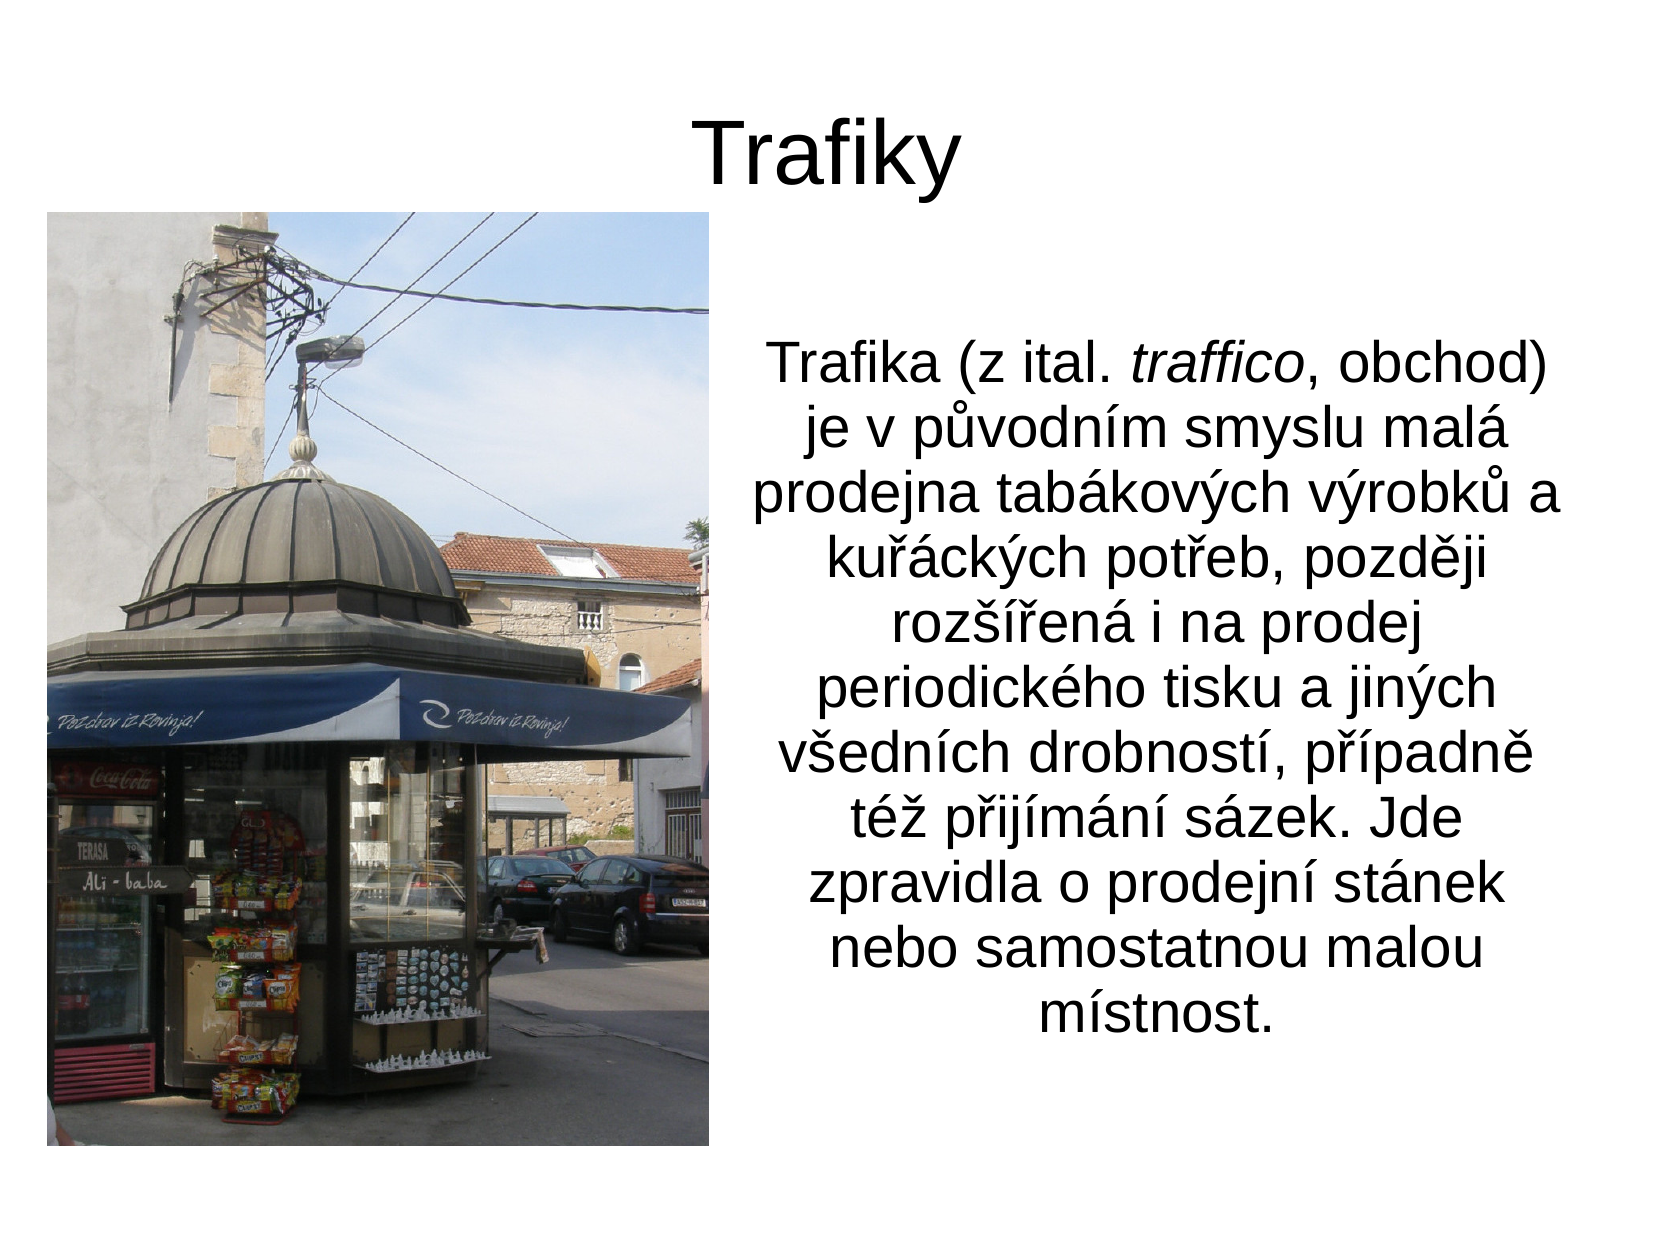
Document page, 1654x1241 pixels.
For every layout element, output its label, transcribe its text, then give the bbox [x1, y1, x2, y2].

title Trafiky [82, 49, 1571, 257]
picture [47, 212, 709, 1146]
subtitle Trafika (z ital. traffico, obchod) je v původním smyslu malá prodejna tabákových výrobků a kuřáckých potřeb, později rozšířená i na prodej periodického tisku a jiných všedních drobností, případně též přijímání sázek. Jde zpravidla o prodejní stánek nebo samostatnou malou místnost. [744, 89, 1571, 1211]
